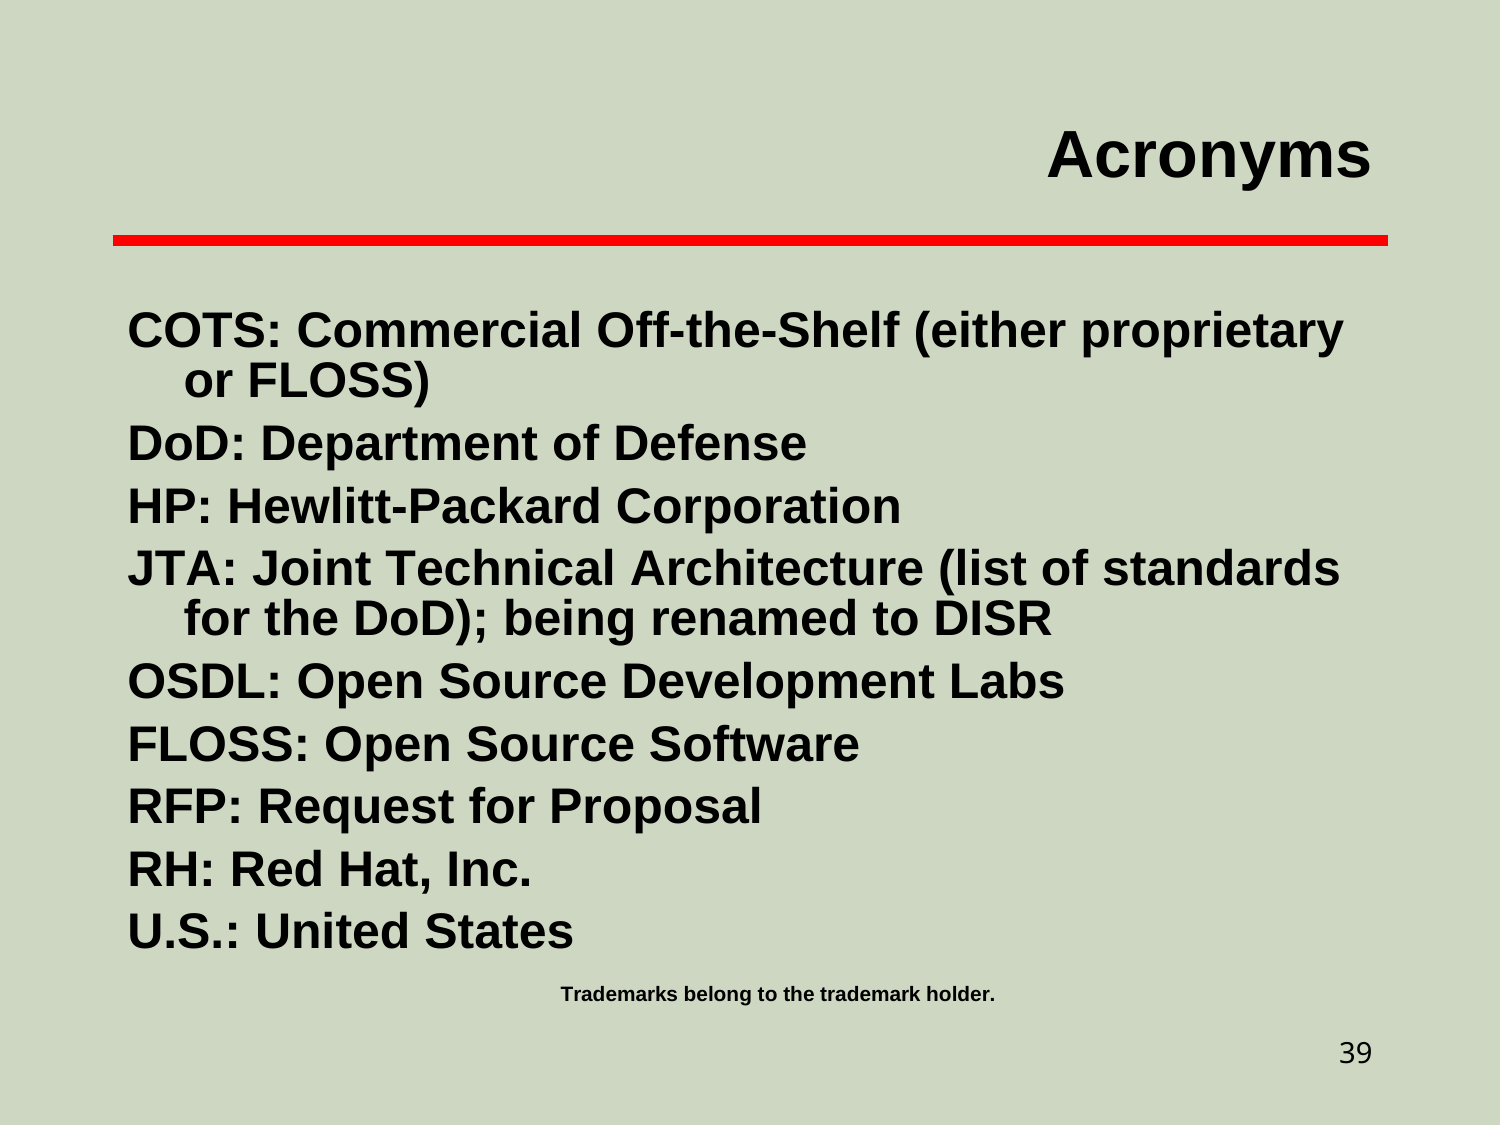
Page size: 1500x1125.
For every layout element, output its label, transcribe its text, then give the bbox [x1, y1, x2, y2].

title Acronyms [337, 85, 1388, 224]
list COTS: Commercial Off-the-Shelf (either proprietary or FLOSS) DoD: Department of Defense HP: Hewlitt-Packard Corporation JTA: Joint Technical Architecture (list of standards for the DoD); being renamed to DISR OSDL: Open Source Development Labs FLOSS: Open Source Software RFP: Request for Proposal RH: Red Hat, Inc. U.S.: United States Trademarks belong to the trademark holder. [112, 299, 1388, 1020]
